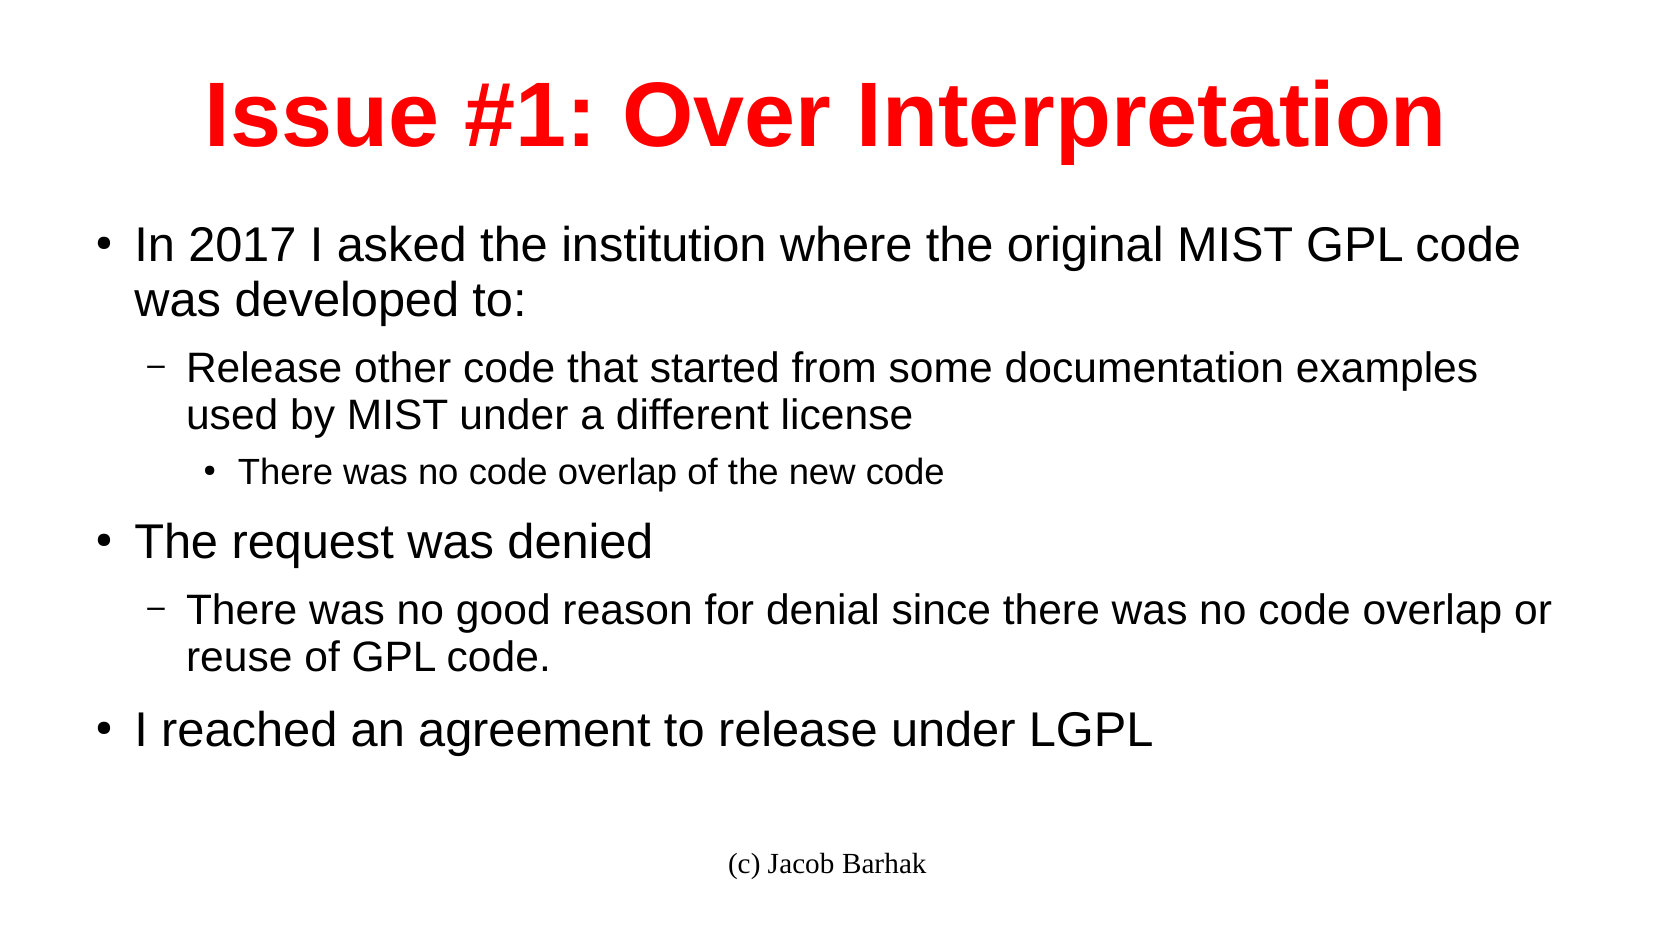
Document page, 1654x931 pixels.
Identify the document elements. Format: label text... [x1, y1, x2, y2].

title Issue #1: Over Interpretation [82, 37, 1571, 193]
list In 2017 I asked the institution where the original MIST GPL code was developed to: Release other code that started from some documentation examples used by MIST under a different license There was no code overlap of the new code The request was denied There was no good reason for denial since there was no code overlap or reuse of GPL code. I reached an agreement to release under LGPL [82, 217, 1571, 758]
